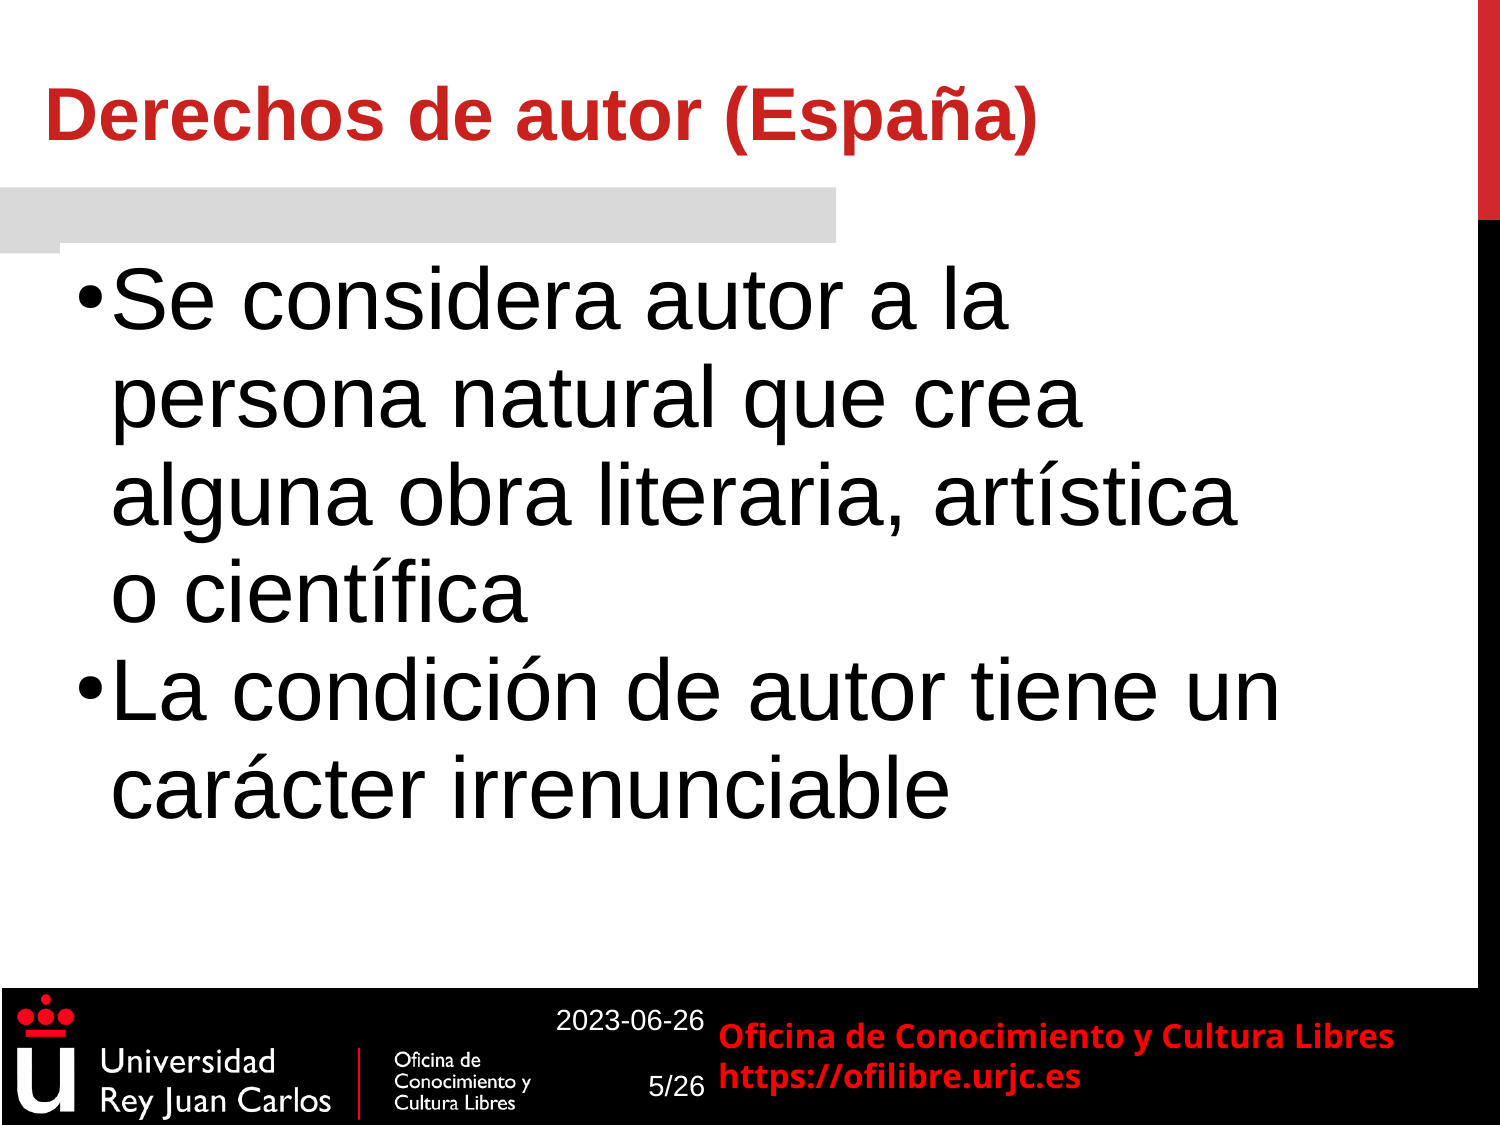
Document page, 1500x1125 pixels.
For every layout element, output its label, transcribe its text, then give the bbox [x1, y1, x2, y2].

picture [17, 994, 531, 1120]
text_box Derechos de autor (España) [30, 64, 1306, 248]
text_box Se considera autor a la persona natural que crea alguna obra literaria, artística o científica La condición de autor tiene un carácter irrenunciable [60, 243, 1321, 910]
title [75, 7, 1425, 196]
